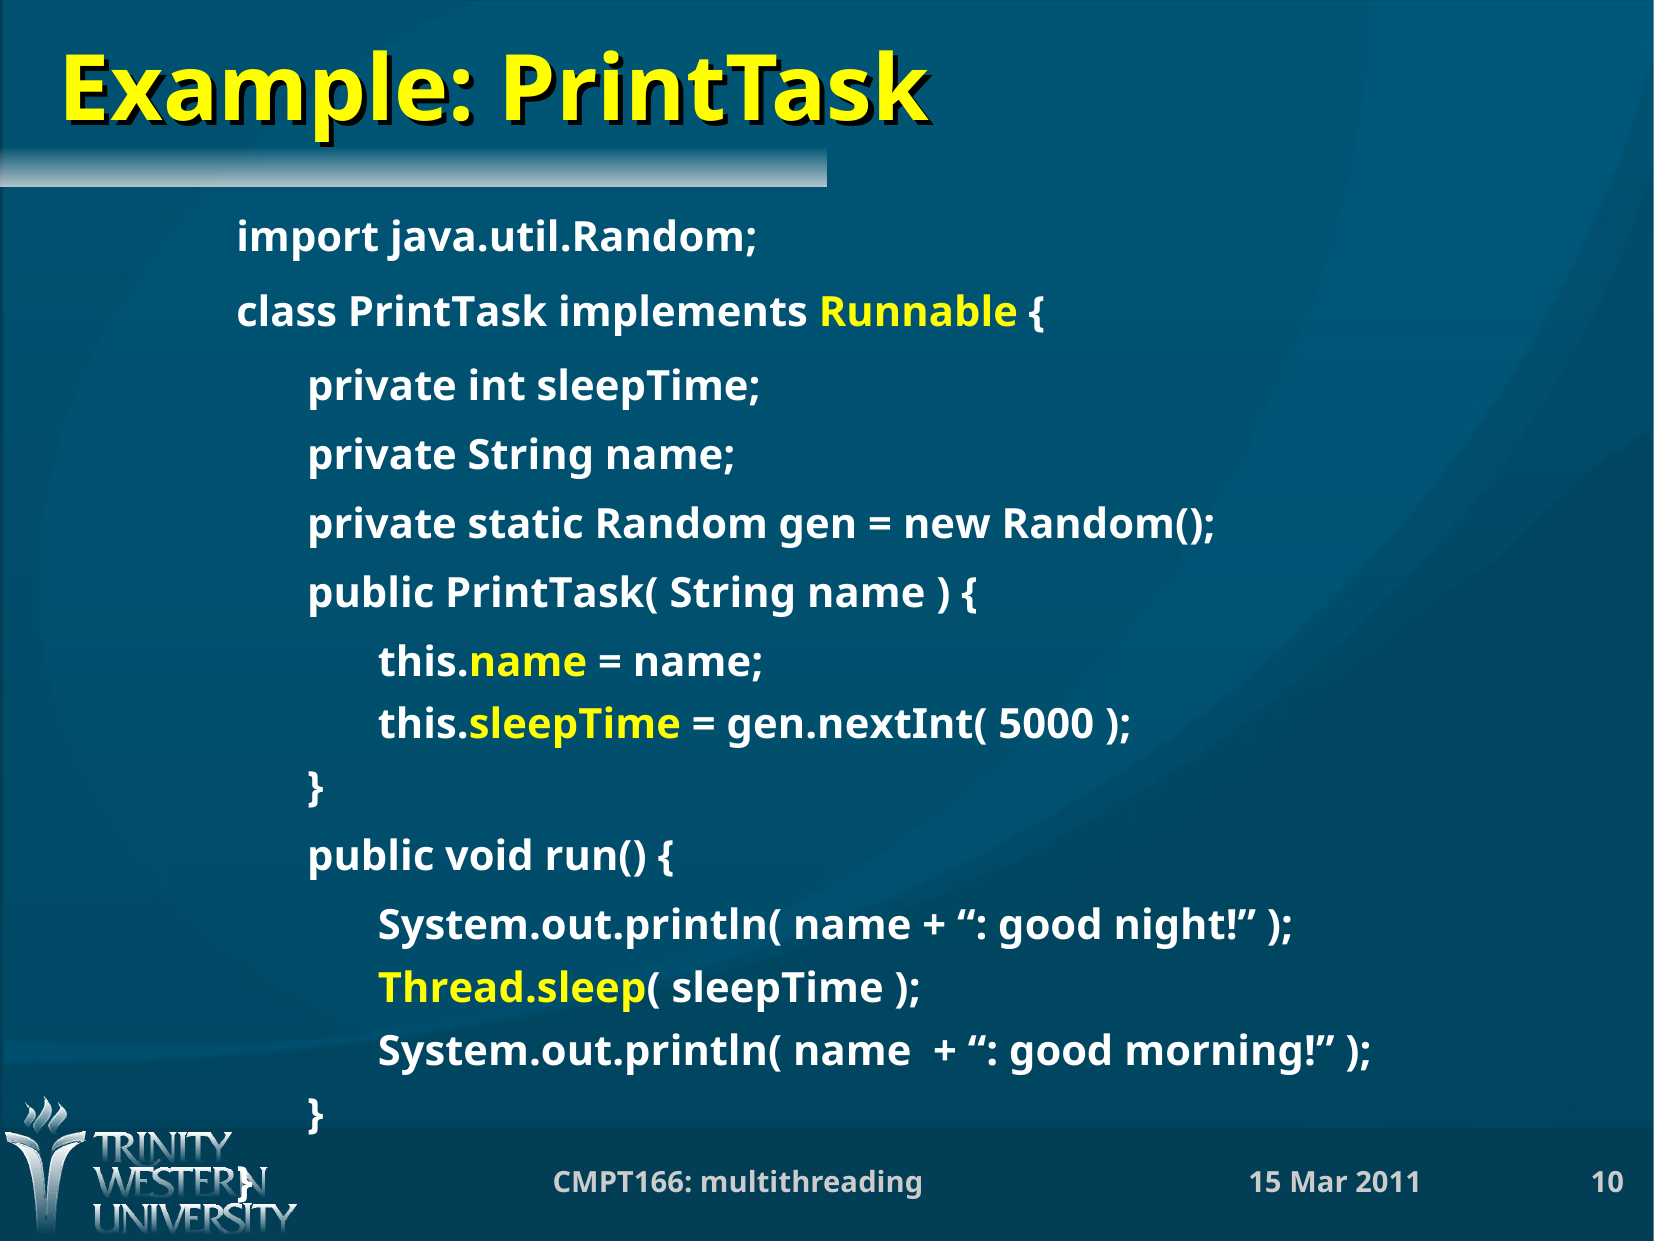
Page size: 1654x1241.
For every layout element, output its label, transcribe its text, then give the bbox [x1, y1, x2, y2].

title Example: PrintTask [59, 19, 1595, 148]
picture [38, 1227, 54, 1232]
list import java.util.Random; class PrintTask implements Runnable { private int sleepTime; private String name; private static Random gen = new Random(); public PrintTask( String name ) { this.name = name; this.sleepTime = gen.nextInt( 5000 ); } public void run() { System.out.println( name + “: good night!” ); Thread.sleep( sleepTime ); System.out.println( name + “: good morning!” ); } } [59, 206, 1625, 1082]
